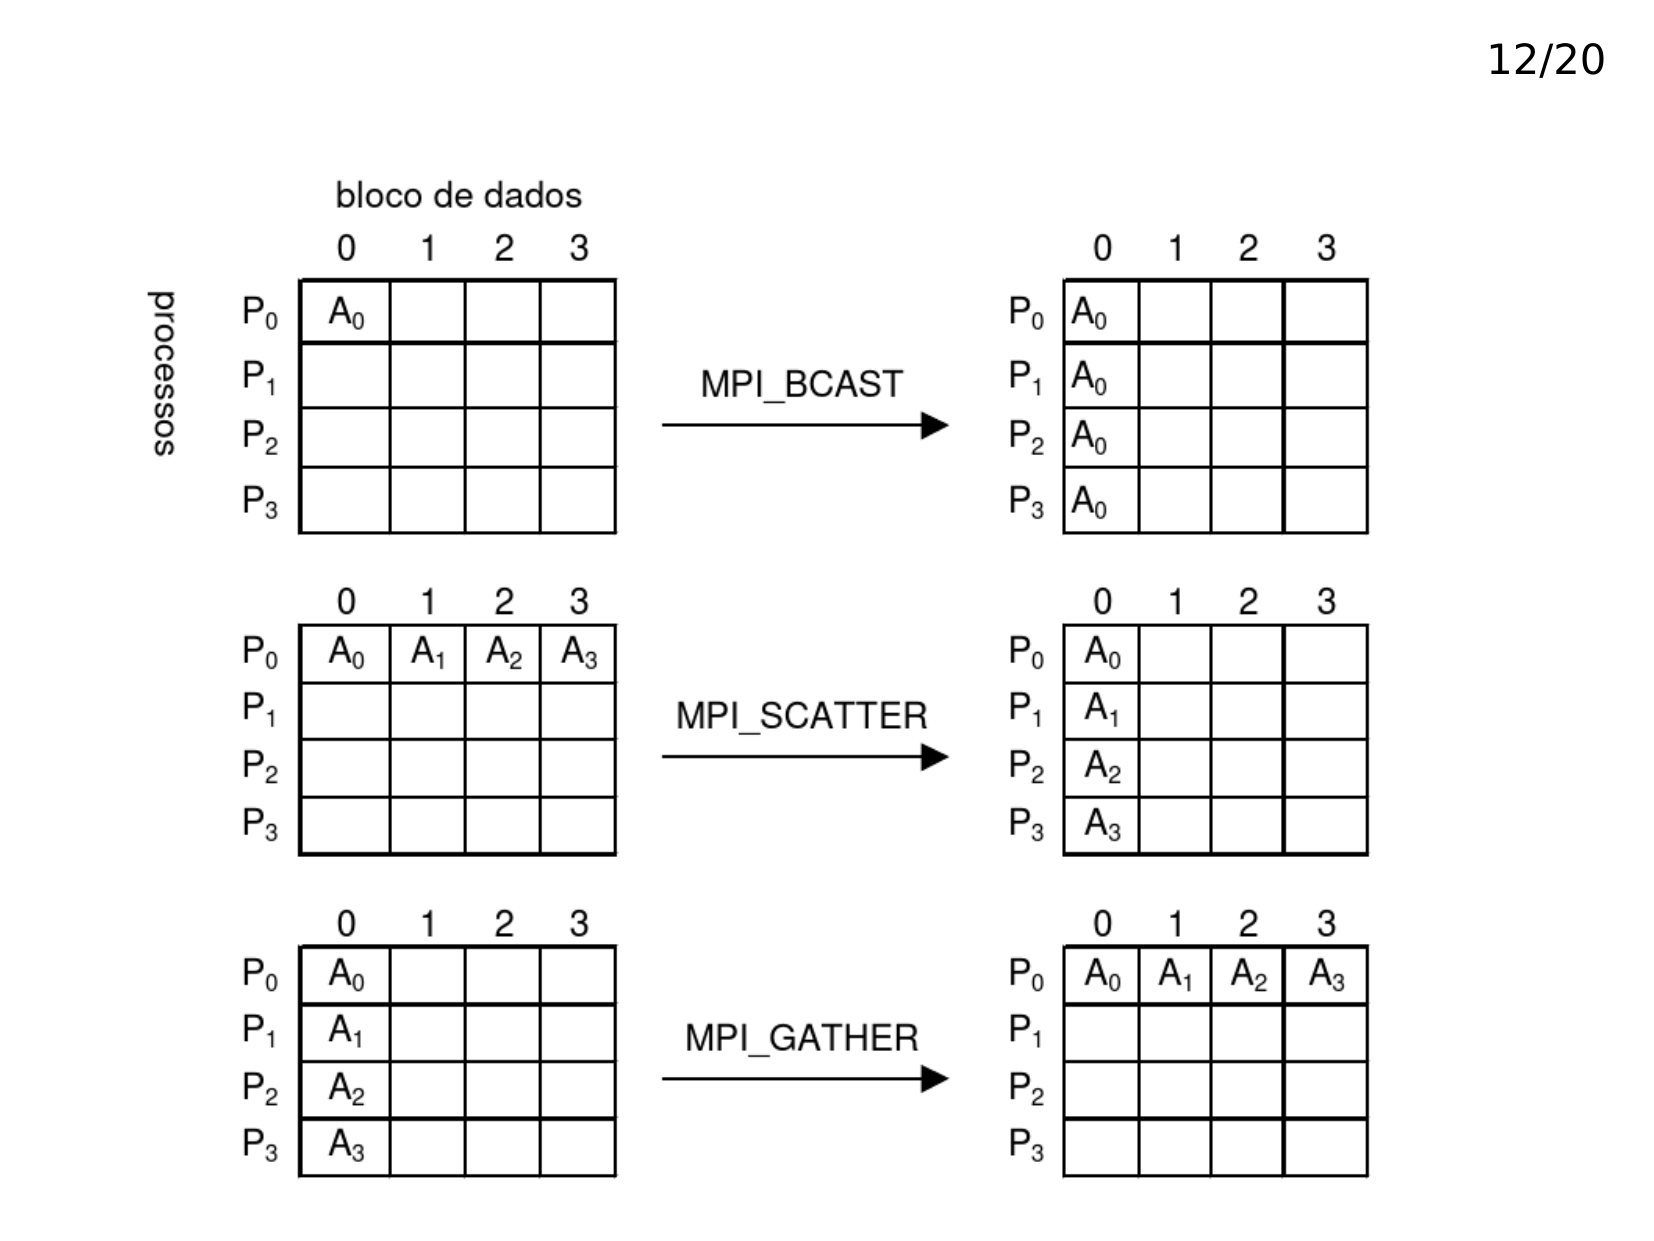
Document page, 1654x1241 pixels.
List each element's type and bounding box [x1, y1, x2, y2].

picture [134, 175, 1377, 1187]
